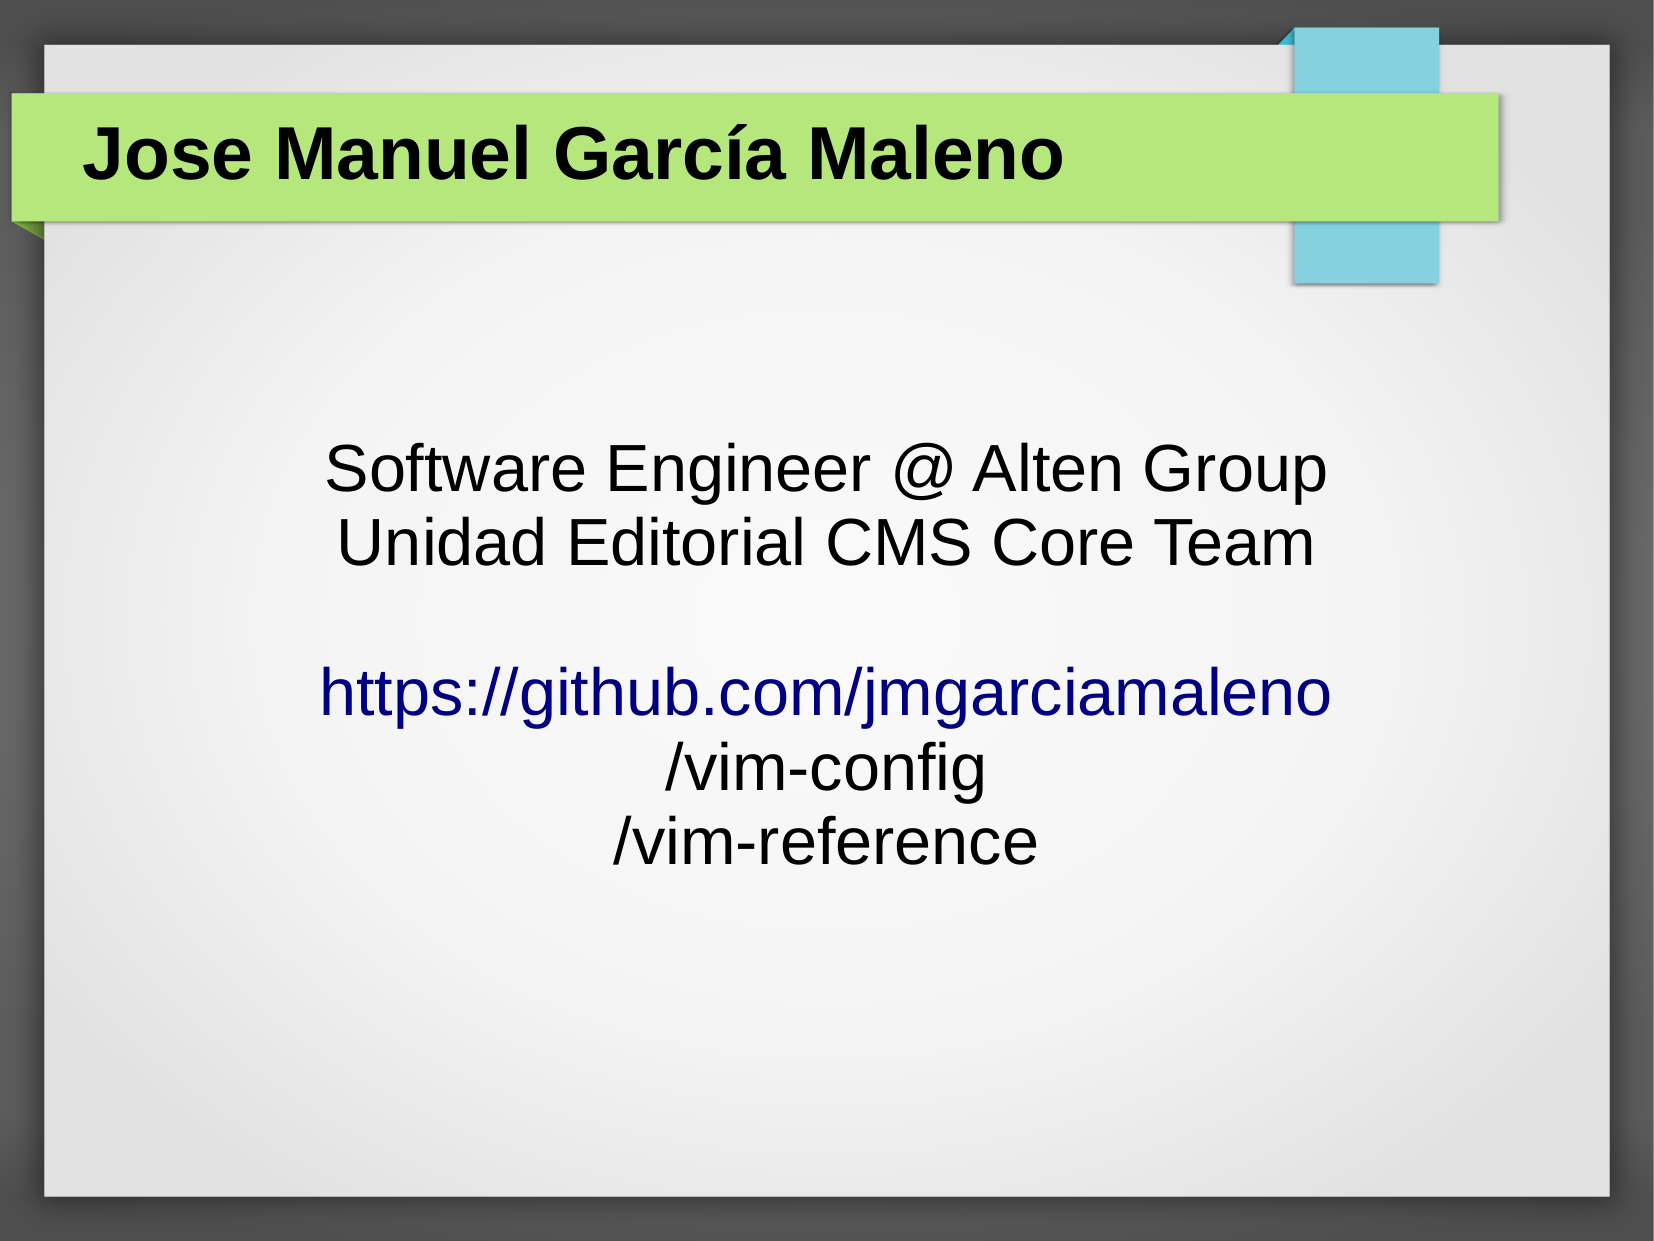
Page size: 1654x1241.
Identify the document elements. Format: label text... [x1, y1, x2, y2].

picture [0, 0, 1654, 1241]
subtitle Software Engineer @ Alten Group Unidad Editorial CMS Core Team https://github.com/jmgarciamaleno /vim-config /vim-reference [82, 295, 1571, 1015]
title Jose Manuel García Maleno [82, 94, 1264, 213]
